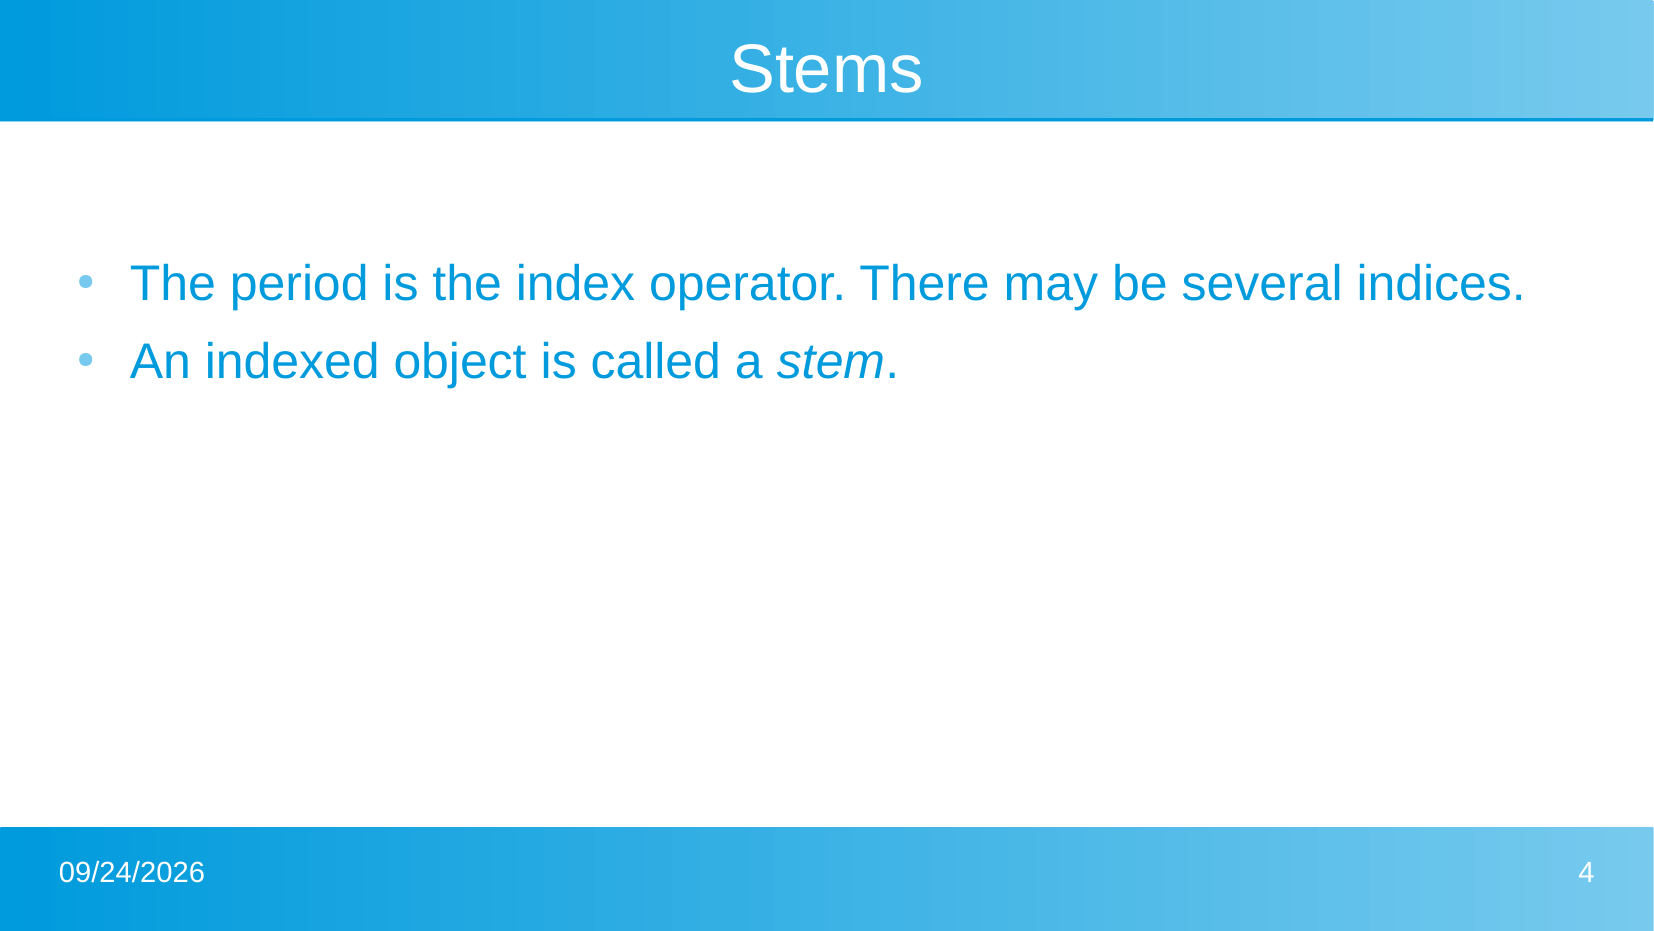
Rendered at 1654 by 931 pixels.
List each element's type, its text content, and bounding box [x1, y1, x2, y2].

title Stems [59, 29, 1595, 108]
list The period is the index operator. There may be several indices. An indexed object is called a stem. [59, 177, 1595, 768]
